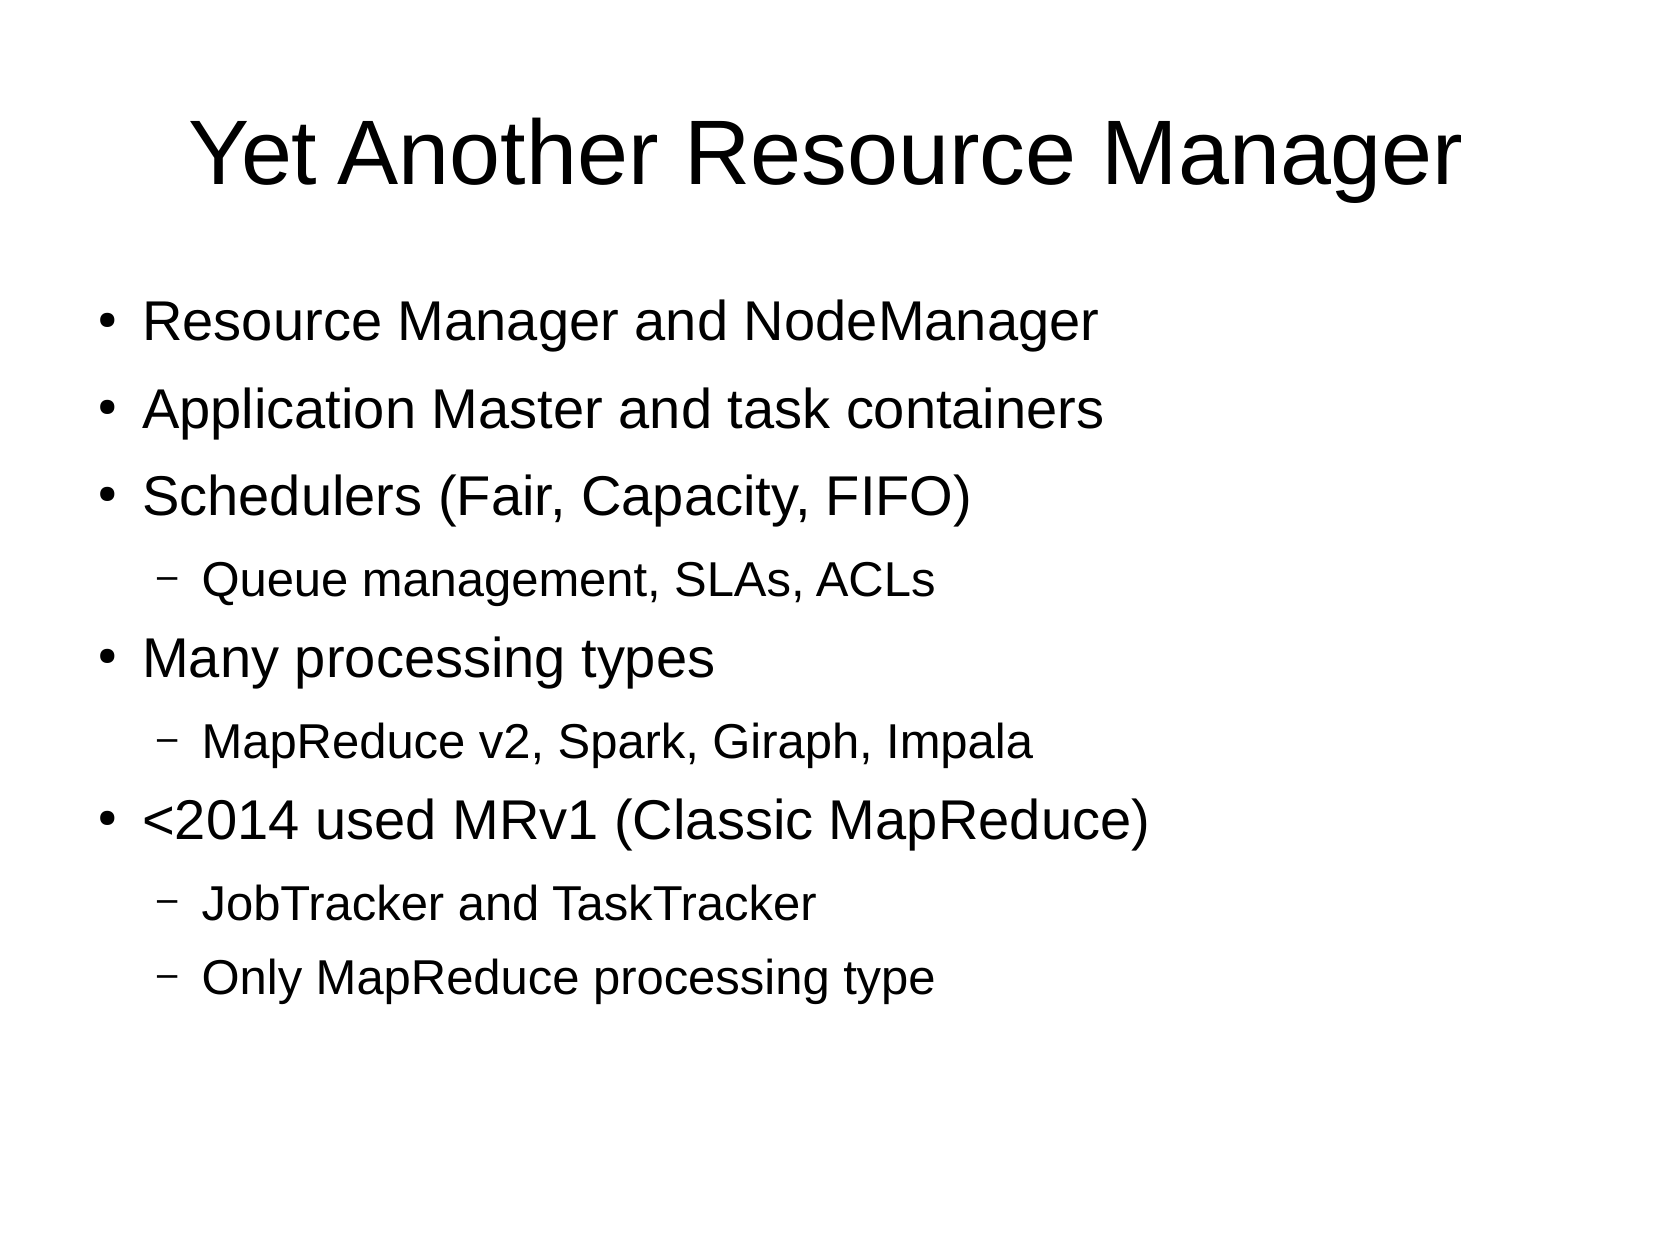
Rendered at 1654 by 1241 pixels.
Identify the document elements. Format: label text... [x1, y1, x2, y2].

list Resource Manager and NodeManager Application Master and task containers Schedulers (Fair, Capacity, FIFO) Queue management, SLAs, ACLs Many processing types MapReduce v2, Spark, Giraph, Impala <2014 used MRv1 (Classic MapReduce) JobTracker and TaskTracker Only MapReduce processing type [82, 290, 1571, 1010]
title Yet Another Resource Manager [82, 49, 1571, 257]
